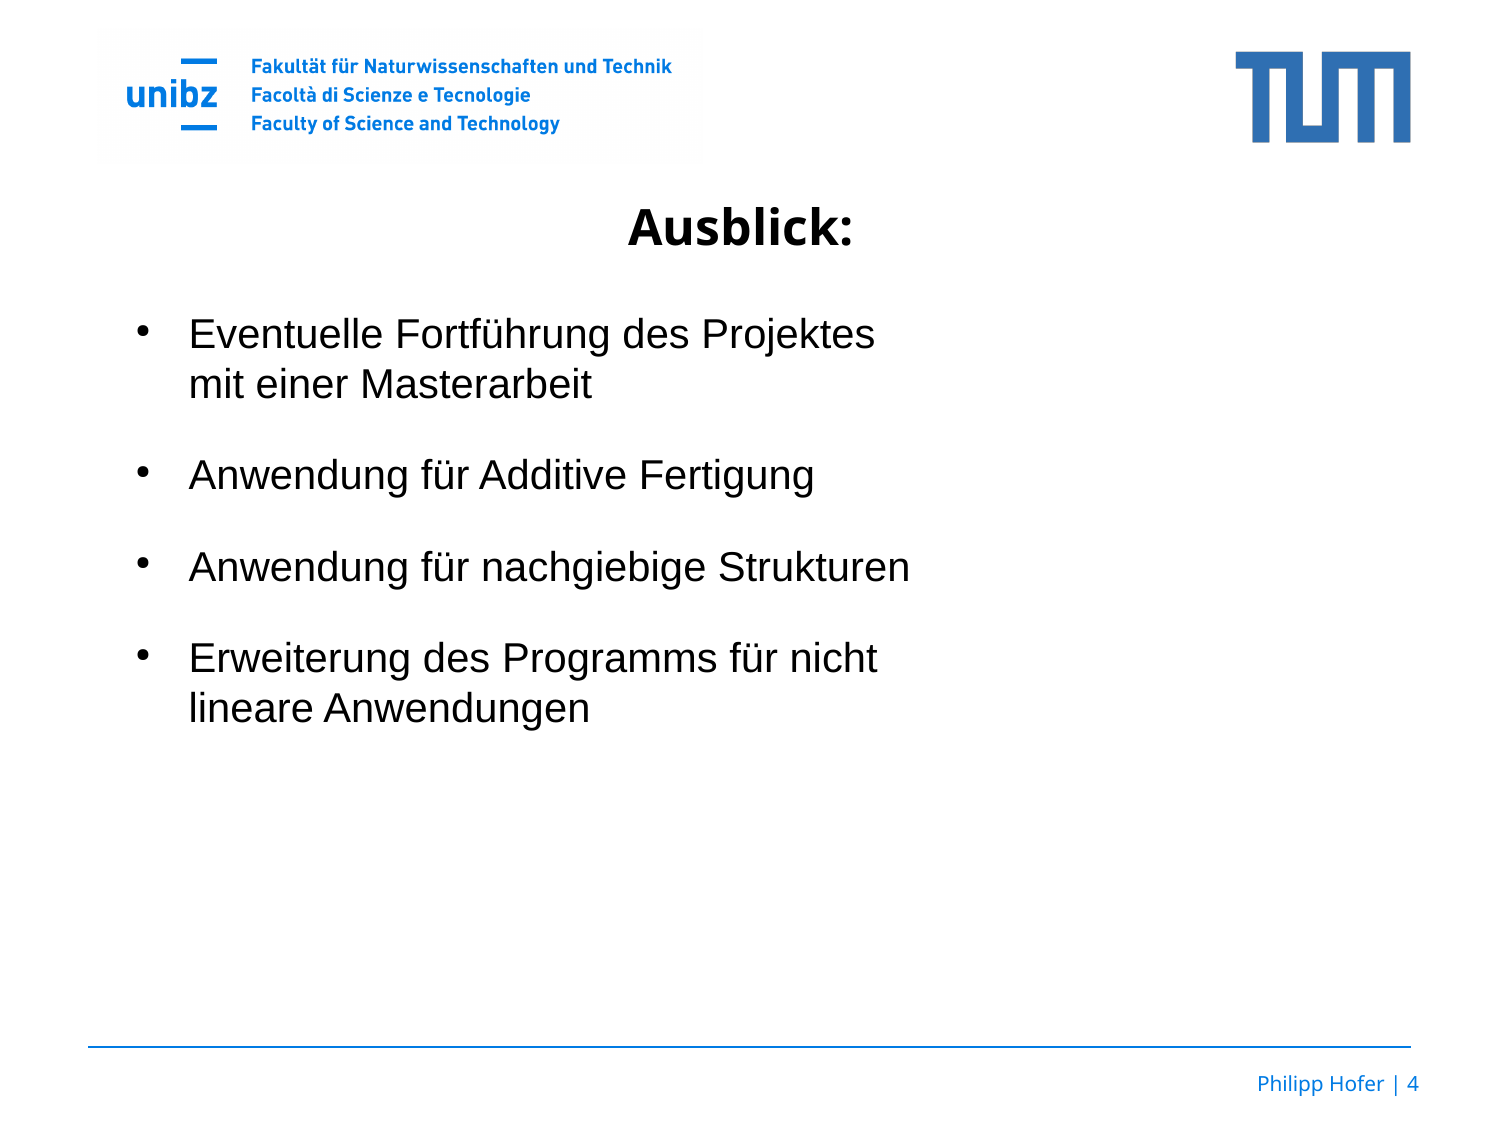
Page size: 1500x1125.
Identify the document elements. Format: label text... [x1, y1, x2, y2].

text_box Ausblick: [103, 137, 1397, 300]
text_box Eventuelle Fortführung des Projektes mit einer Masterarbeit Anwendung für Additive Fertigung Anwendung für nachgiebige Strukturen Erweiterung des Programms für nicht lineare Anwendungen [103, 299, 945, 1035]
picture [1145, 0, 1500, 233]
picture [97, 28, 703, 164]
